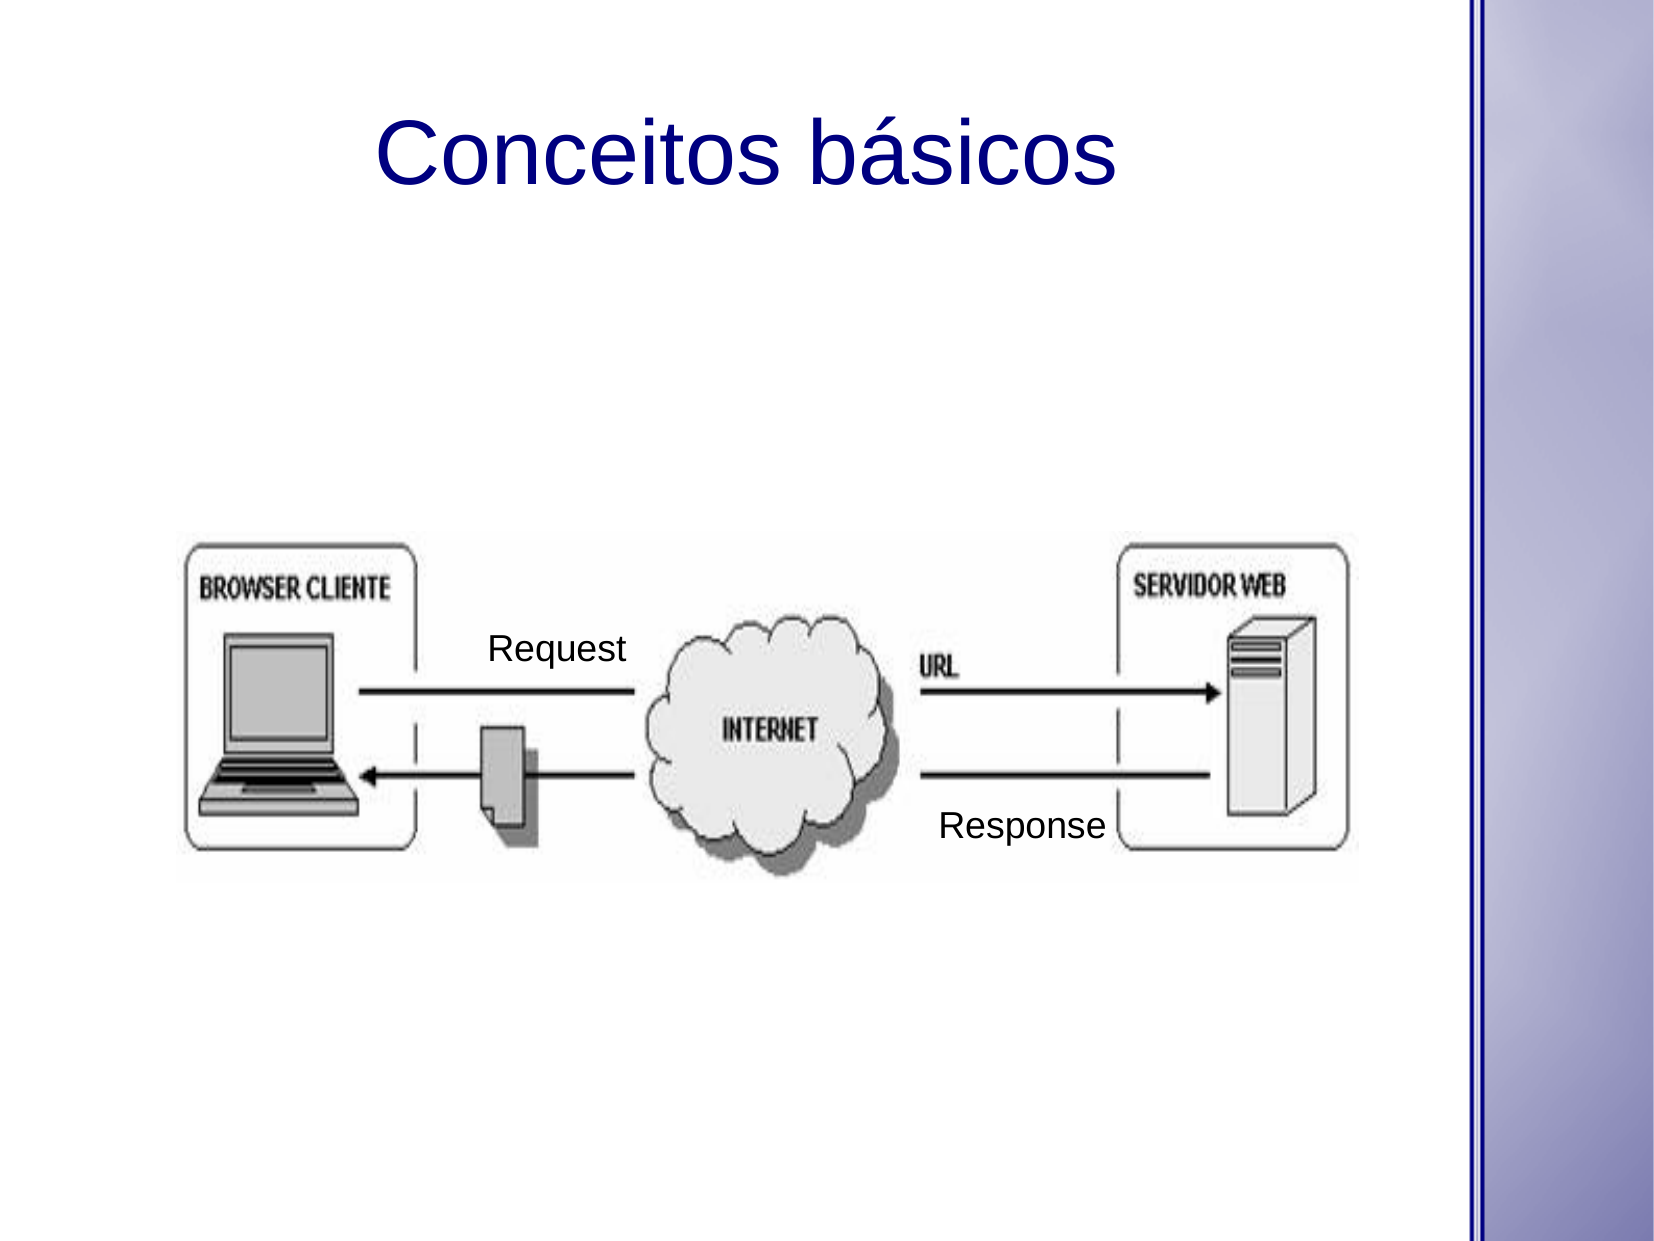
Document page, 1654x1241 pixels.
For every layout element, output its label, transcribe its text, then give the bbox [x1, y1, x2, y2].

title Conceitos básicos [47, 49, 1447, 257]
text_box Response [923, 797, 1122, 855]
text_box Request [472, 620, 642, 677]
picture [0, 0, 1654, 1241]
